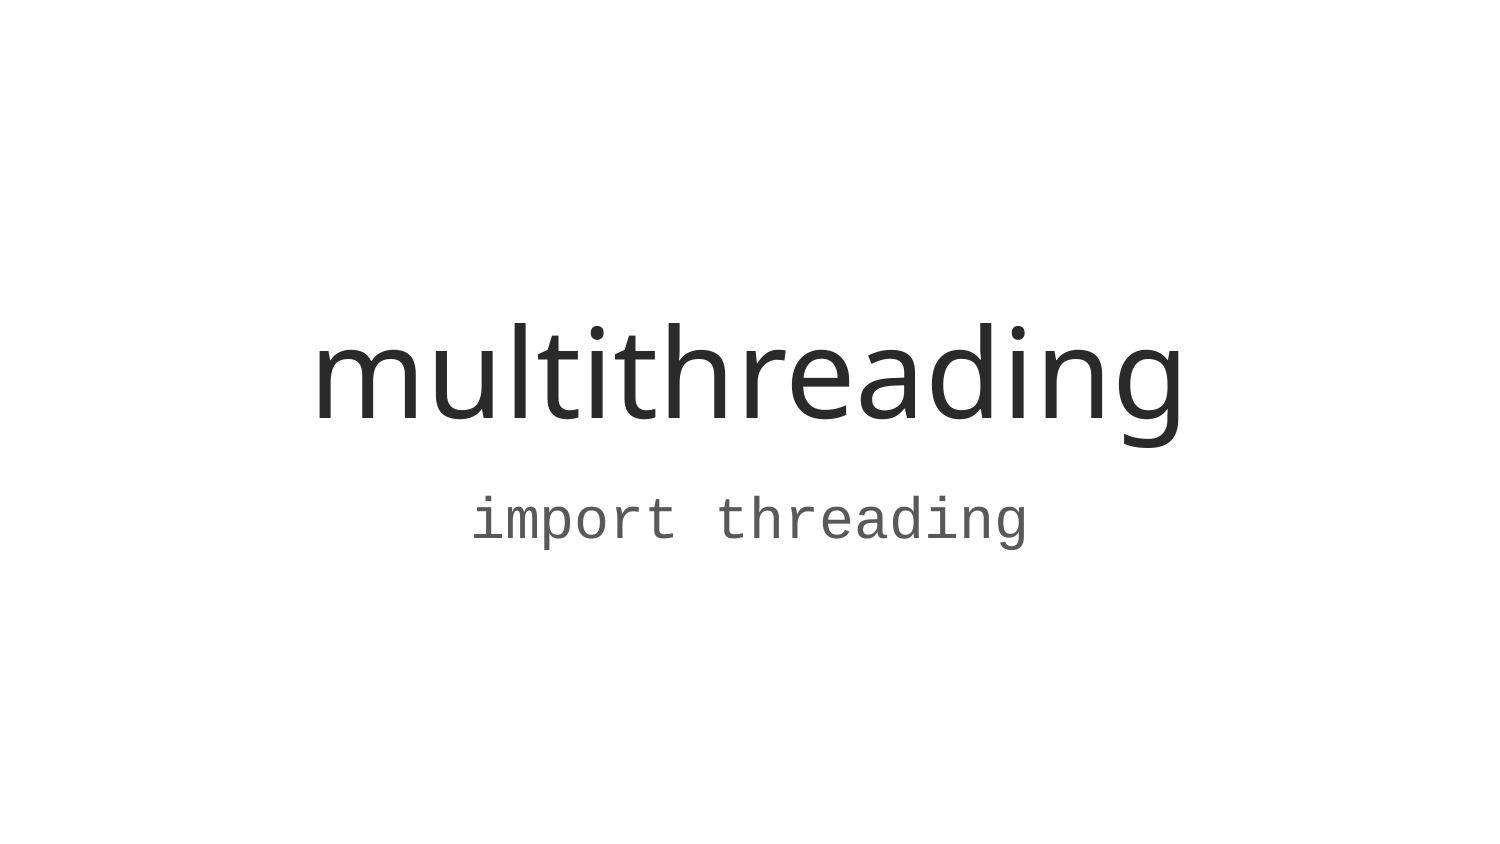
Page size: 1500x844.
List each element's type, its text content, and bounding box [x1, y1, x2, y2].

subtitle import threading [51, 464, 1449, 595]
title multithreading [51, 122, 1449, 459]
